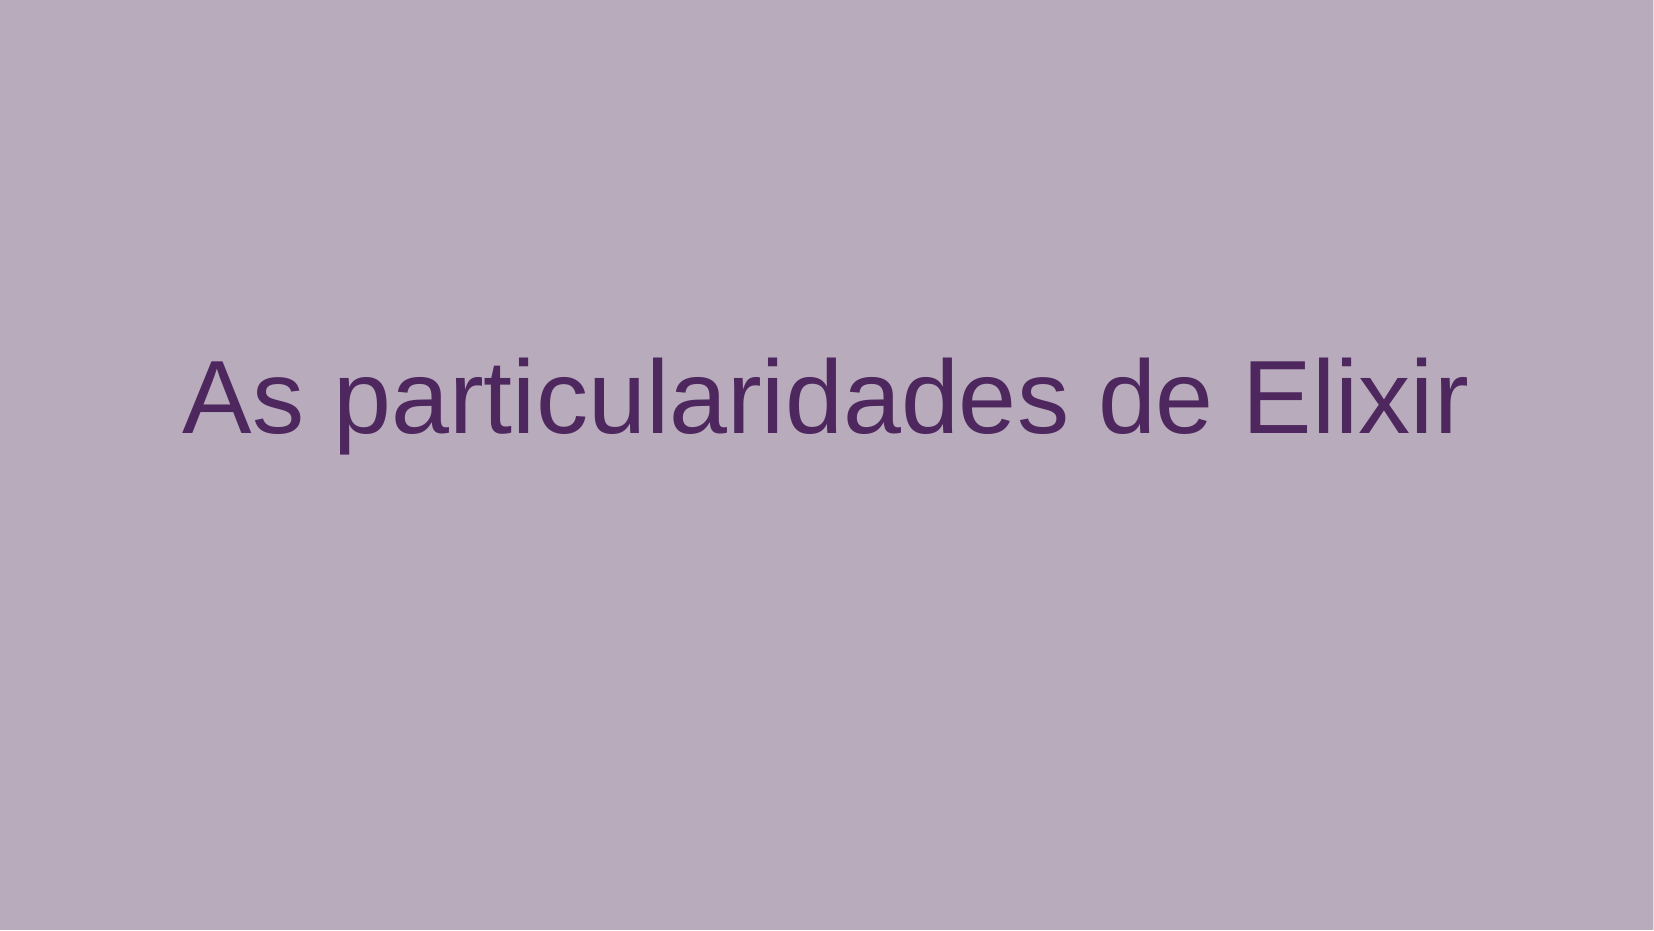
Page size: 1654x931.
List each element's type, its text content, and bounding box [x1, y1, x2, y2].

text_box As particularidades de Elixir [82, 37, 1571, 757]
